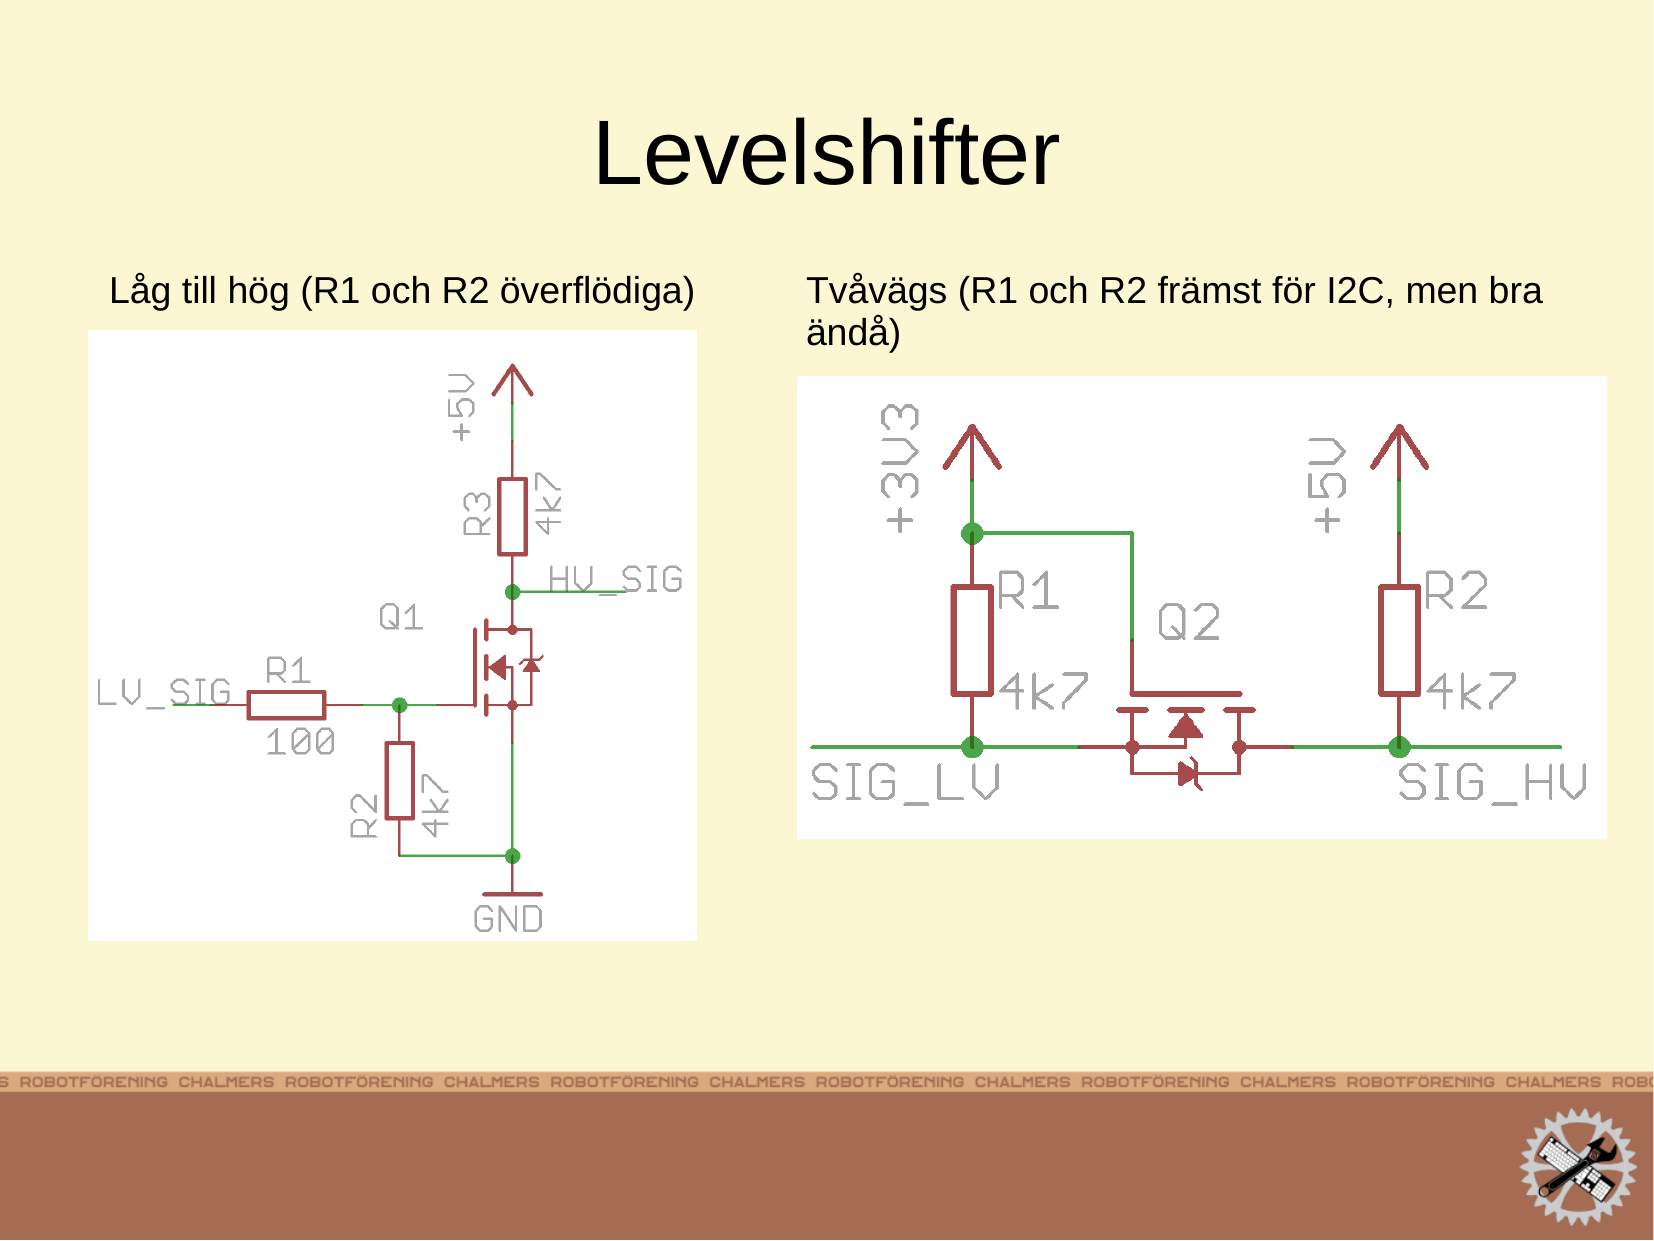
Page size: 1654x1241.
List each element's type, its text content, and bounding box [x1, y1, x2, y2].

picture [0, 0, 1654, 1240]
text_box Låg till hög (R1 och R2 överflödiga) [94, 262, 768, 319]
title Levelshifter [82, 49, 1571, 257]
text_box Tvåvägs (R1 och R2 främst för I2C, men bra ändå) [791, 262, 1571, 361]
